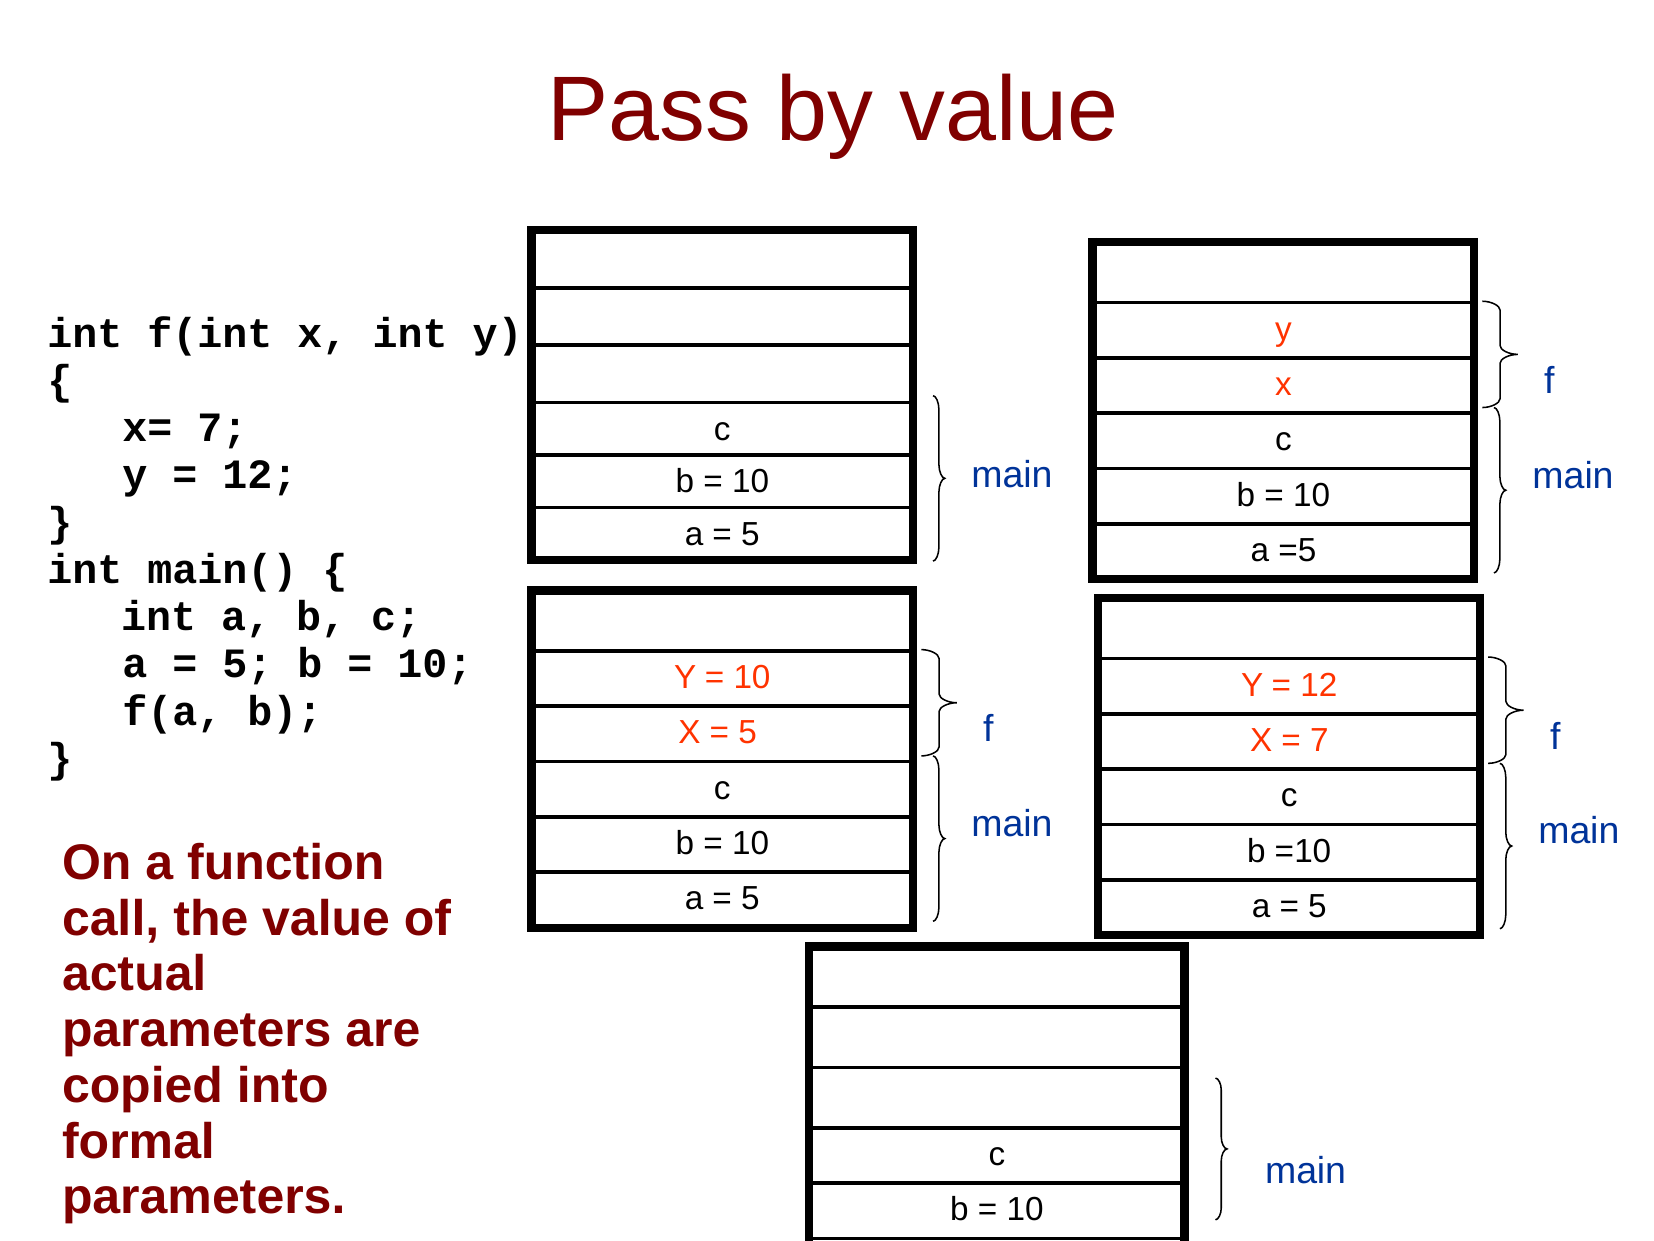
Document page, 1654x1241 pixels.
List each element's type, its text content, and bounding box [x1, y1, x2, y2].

table_cell b = 10 [536, 819, 909, 870]
table_cell b = 10 [1097, 470, 1470, 522]
text_box main [956, 791, 1087, 852]
table_cell b = 10 [536, 457, 909, 506]
text_box f [1535, 704, 1654, 765]
table_cell X = 5 [536, 708, 909, 760]
table_cell a = 5 [536, 874, 909, 924]
table_cell [813, 1009, 1180, 1066]
table_cell Y = 12 [1102, 660, 1476, 712]
table_cell c [1102, 771, 1476, 823]
text_box On a function call, the value of actual parameters are copied into formal parameters. [47, 826, 473, 1232]
table_cell [536, 290, 909, 343]
table_header [1097, 246, 1470, 301]
table_cell b = 10 [813, 1185, 1180, 1237]
text_box main [1250, 1138, 1379, 1200]
table_cell Y = 10 [536, 653, 909, 704]
table_cell c [536, 763, 909, 815]
table_cell c [813, 1130, 1180, 1181]
title Pass by value [76, 5, 1565, 213]
text_box f [1529, 348, 1648, 409]
table_cell x [1097, 360, 1470, 411]
table_cell [536, 347, 909, 401]
table_cell b =10 [1102, 826, 1476, 878]
table_cell c [1097, 415, 1470, 467]
text_box f [968, 696, 1087, 758]
text_box main [956, 442, 1087, 504]
table_cell a =5 [1097, 526, 1470, 575]
table_header [536, 234, 909, 286]
table_header [813, 951, 1180, 1005]
table_cell X = 7 [1102, 716, 1476, 767]
table_cell [813, 1069, 1180, 1126]
text_box main [1517, 442, 1648, 504]
table_cell y [1097, 304, 1470, 356]
table_cell c [536, 404, 909, 453]
table_header [1102, 602, 1476, 657]
text_box int f(int x, int y) { x= 7; y = 12; } int main() { int a, b, c; a = 5; b = 10; f(a, b); } [32, 304, 749, 843]
text_box main [1523, 798, 1654, 860]
table_header [536, 595, 909, 649]
table_cell a = 5 [536, 509, 909, 556]
table_cell a = 5 [1102, 882, 1476, 931]
